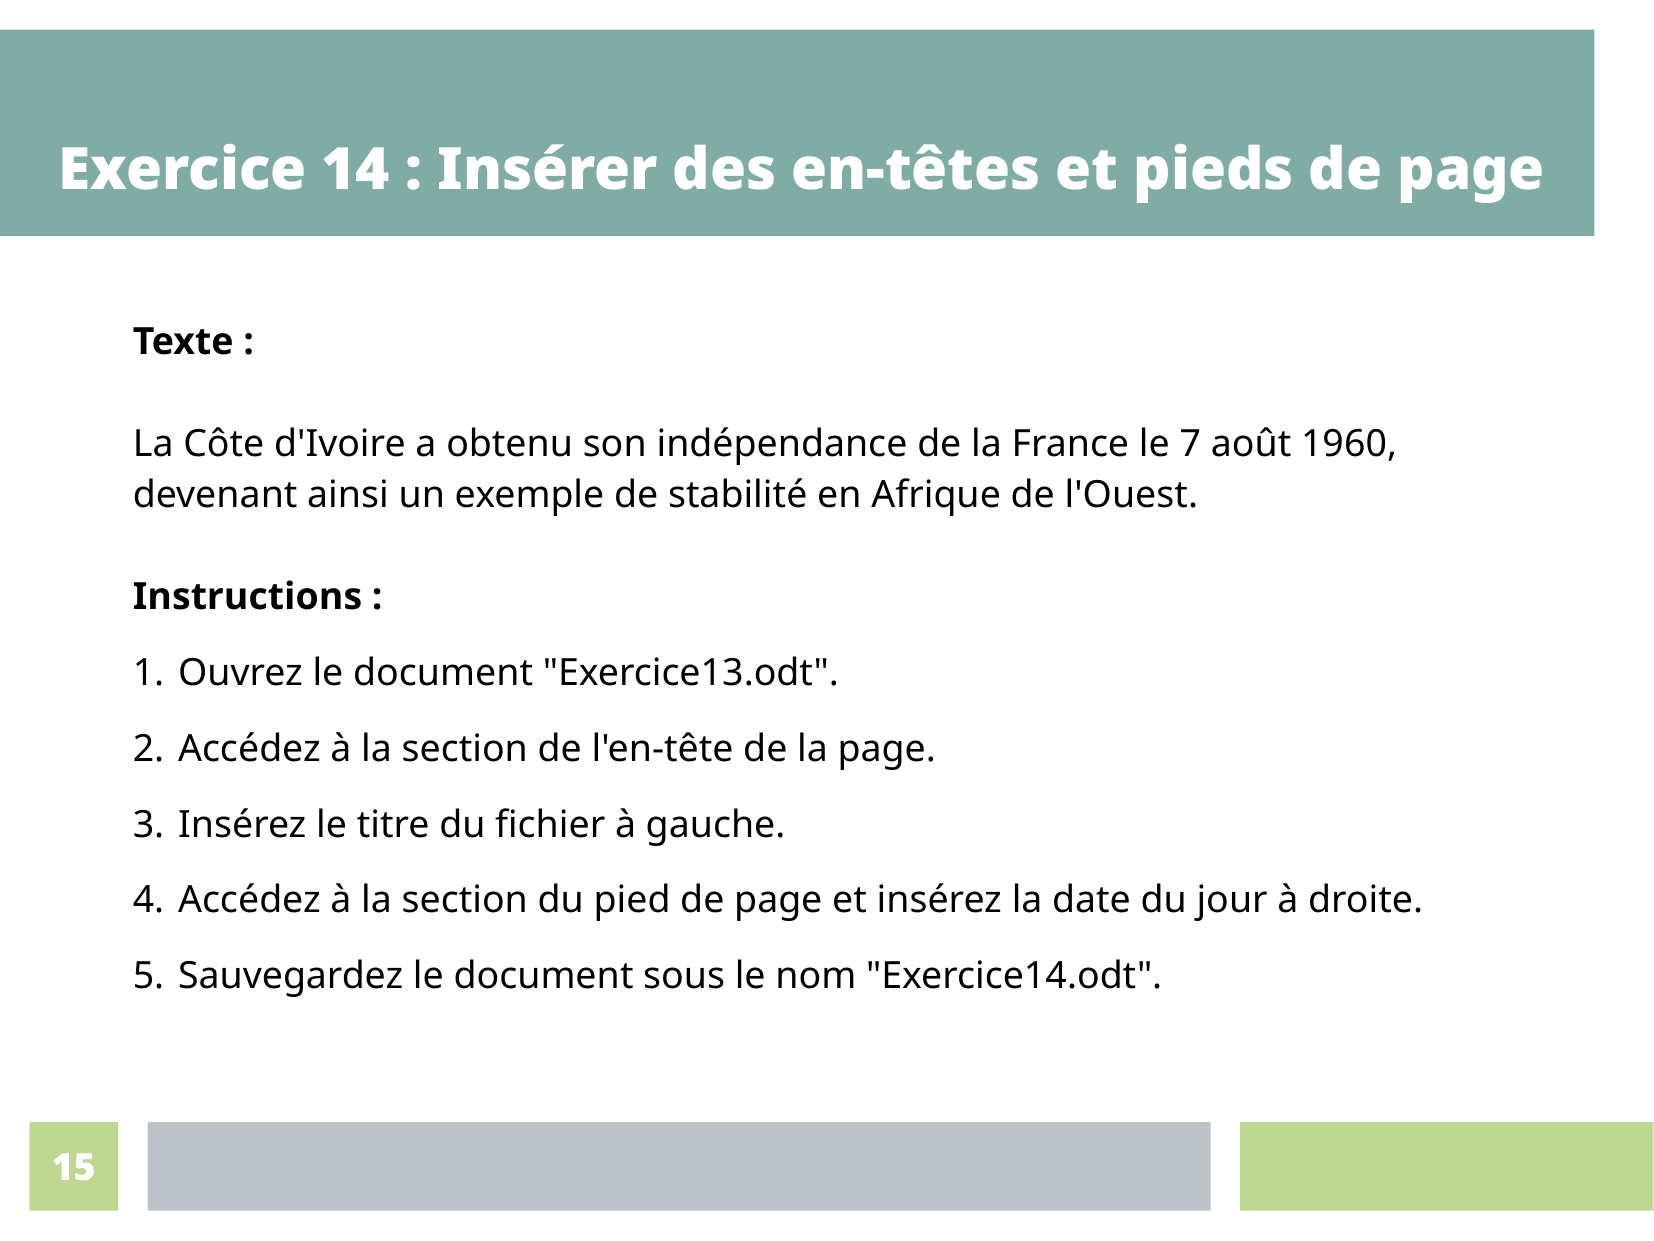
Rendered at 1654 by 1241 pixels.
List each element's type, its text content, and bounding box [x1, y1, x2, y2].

text_box Texte : La Côte d'Ivoire a obtenu son indépendance de la France le 7 août 1960, devenant ainsi un exemple de stabilité en Afrique de l'Ouest. Instructions : Ouvrez le document "Exercice13.odt". Accédez à la section de l'en-tête de la page. Insérez le titre du fichier à gauche. Accédez à la section du pied de page et insérez la date du jour à droite. Sauvegardez le document sous le nom "Exercice14.odt". [118, 307, 1536, 1008]
title Exercice 14 : Insérer des en-têtes et pieds de page [59, 59, 1595, 207]
